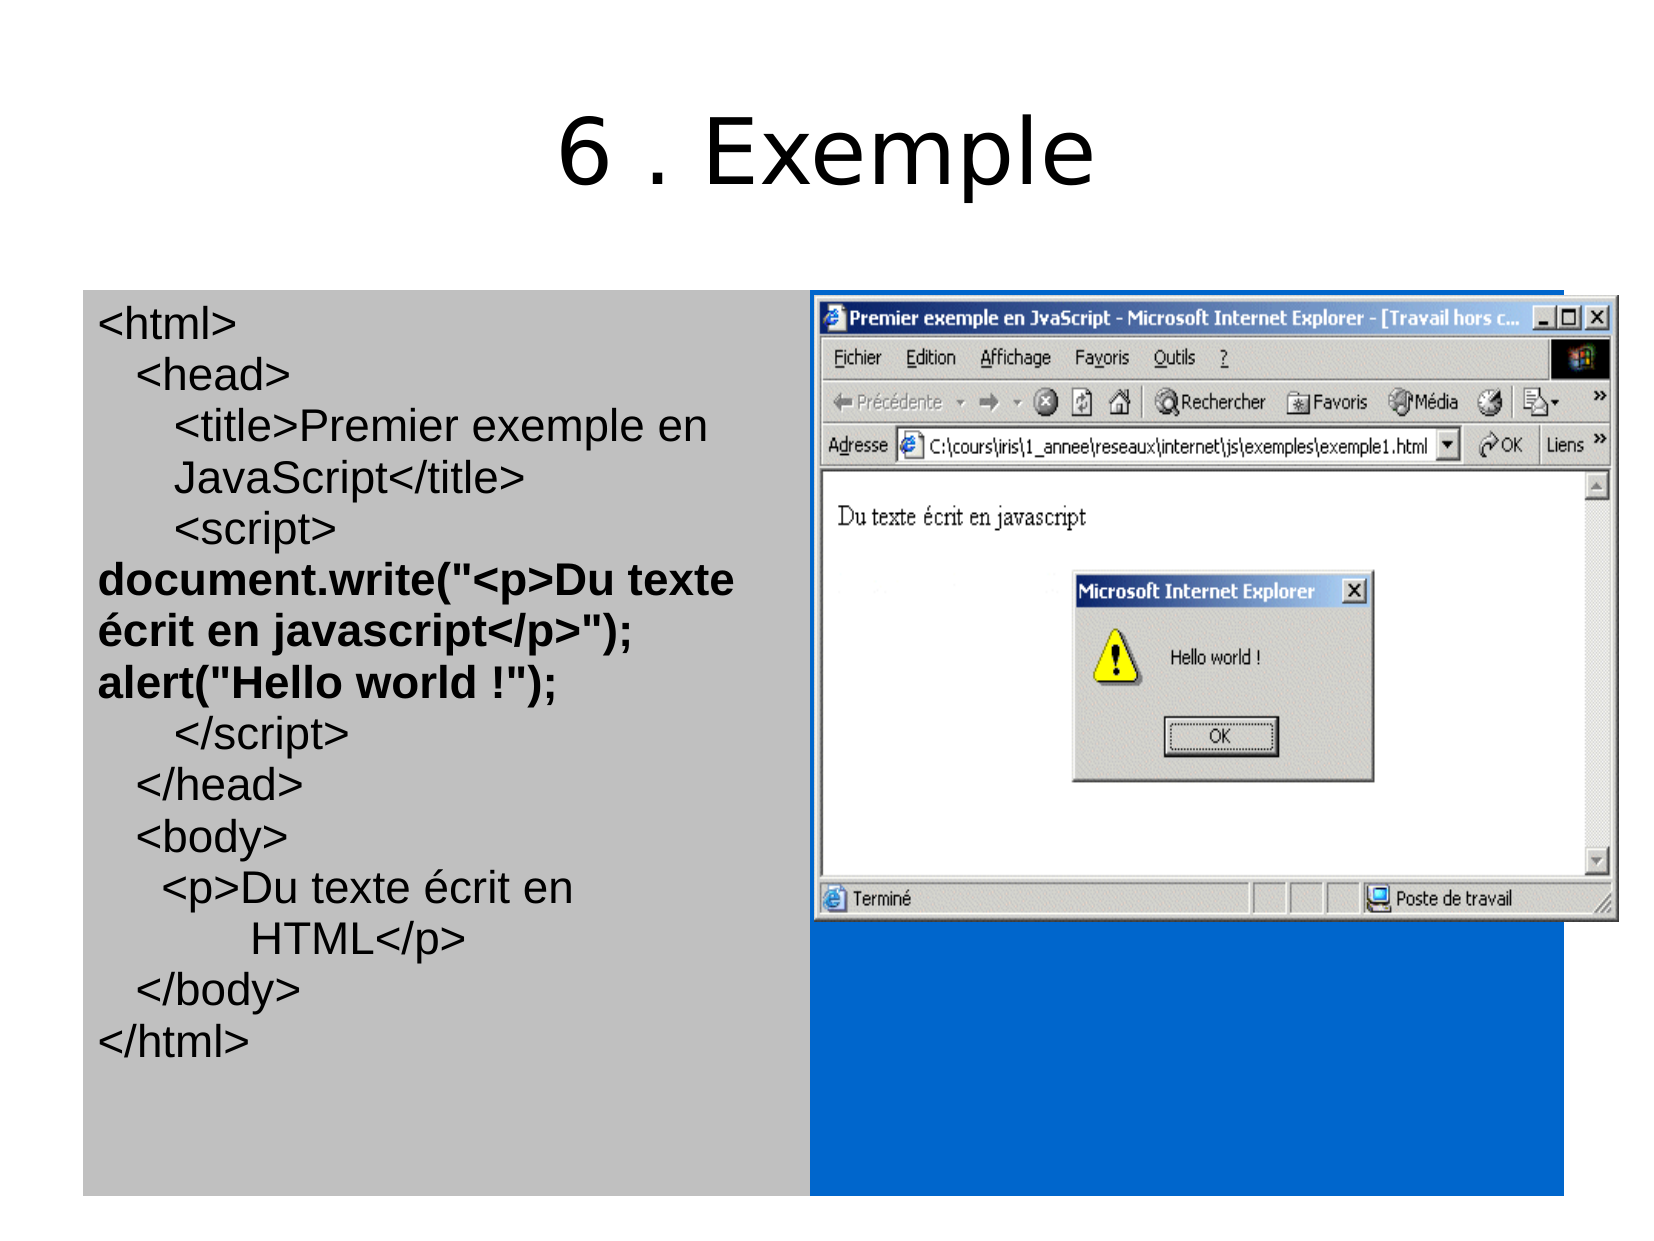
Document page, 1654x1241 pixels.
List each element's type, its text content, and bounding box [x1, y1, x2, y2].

picture [814, 295, 1619, 922]
table_header <html> <head> <title>Premier exemple en JavaScript</title> <script> document.write("<p>Du texte écrit en javascript</p>"); alert("Hello world !"); </script> </head> <body> <p>Du texte écrit en HTML</p> </body> </html> [83, 290, 810, 1196]
table_header [810, 290, 1564, 1196]
title 6 . Exemple [82, 49, 1571, 257]
